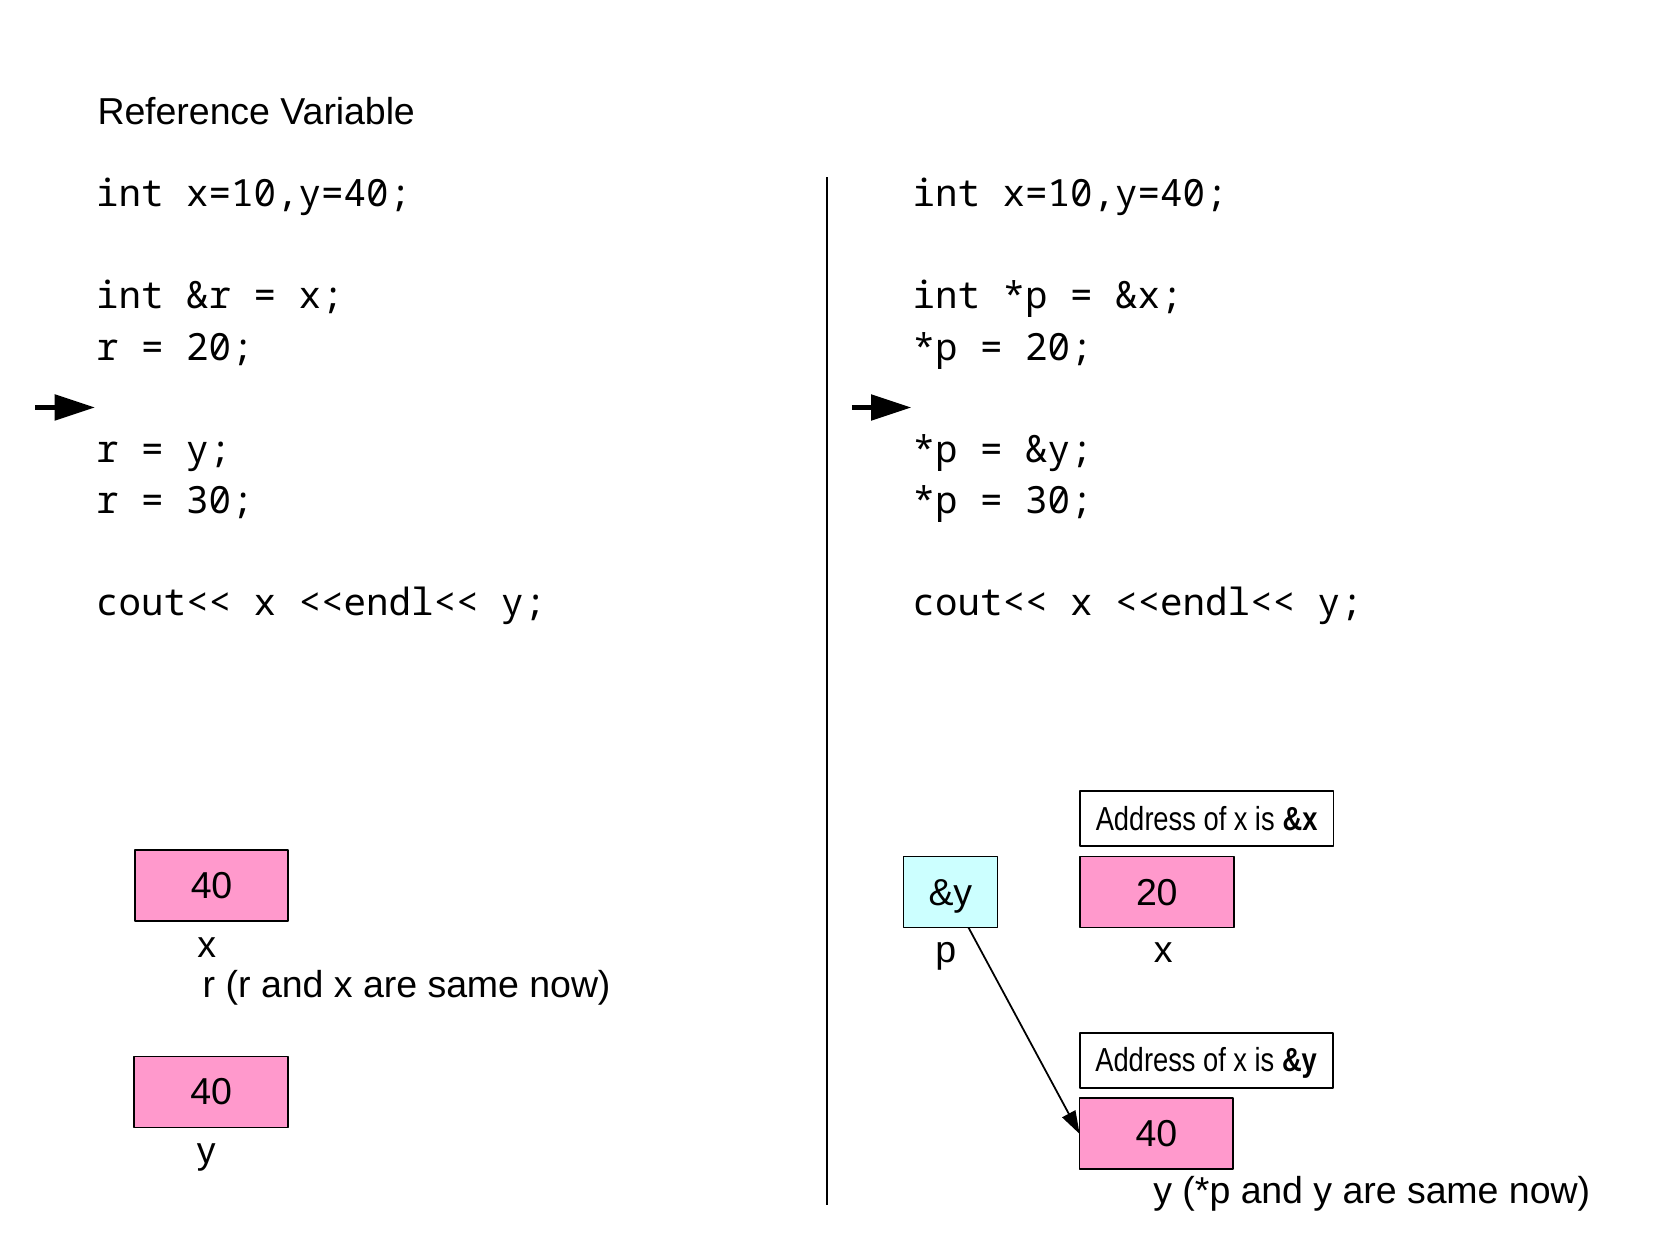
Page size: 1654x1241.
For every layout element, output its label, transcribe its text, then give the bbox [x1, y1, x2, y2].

text_box x [1139, 920, 1188, 978]
text_box Reference Variable [82, 82, 430, 140]
text_box 40 [134, 850, 289, 922]
text_box 40 [1079, 1098, 1234, 1170]
text_box &y [903, 856, 998, 928]
text_box 20 [1080, 856, 1234, 928]
text_box int x=10,y=40; int &r = x; r = 20; r = y; r = 30; cout<< x <<endl<< y; [81, 159, 562, 567]
text_box Address of x is &y [1079, 1032, 1333, 1088]
text_box int x=10,y=40; int *p = &x; *p = 20; *p = &y; *p = 30; cout<< x <<endl<< y; [897, 159, 1378, 567]
text_box y (*p and y are same now) [1138, 1162, 1606, 1220]
text_box r (r and x are same now) [187, 955, 626, 1013]
text_box y [182, 1121, 231, 1179]
text_box p [920, 921, 972, 979]
text_box Address of x is &x [1080, 790, 1334, 847]
text_box 40 [134, 1056, 288, 1128]
text_box x [182, 915, 232, 973]
